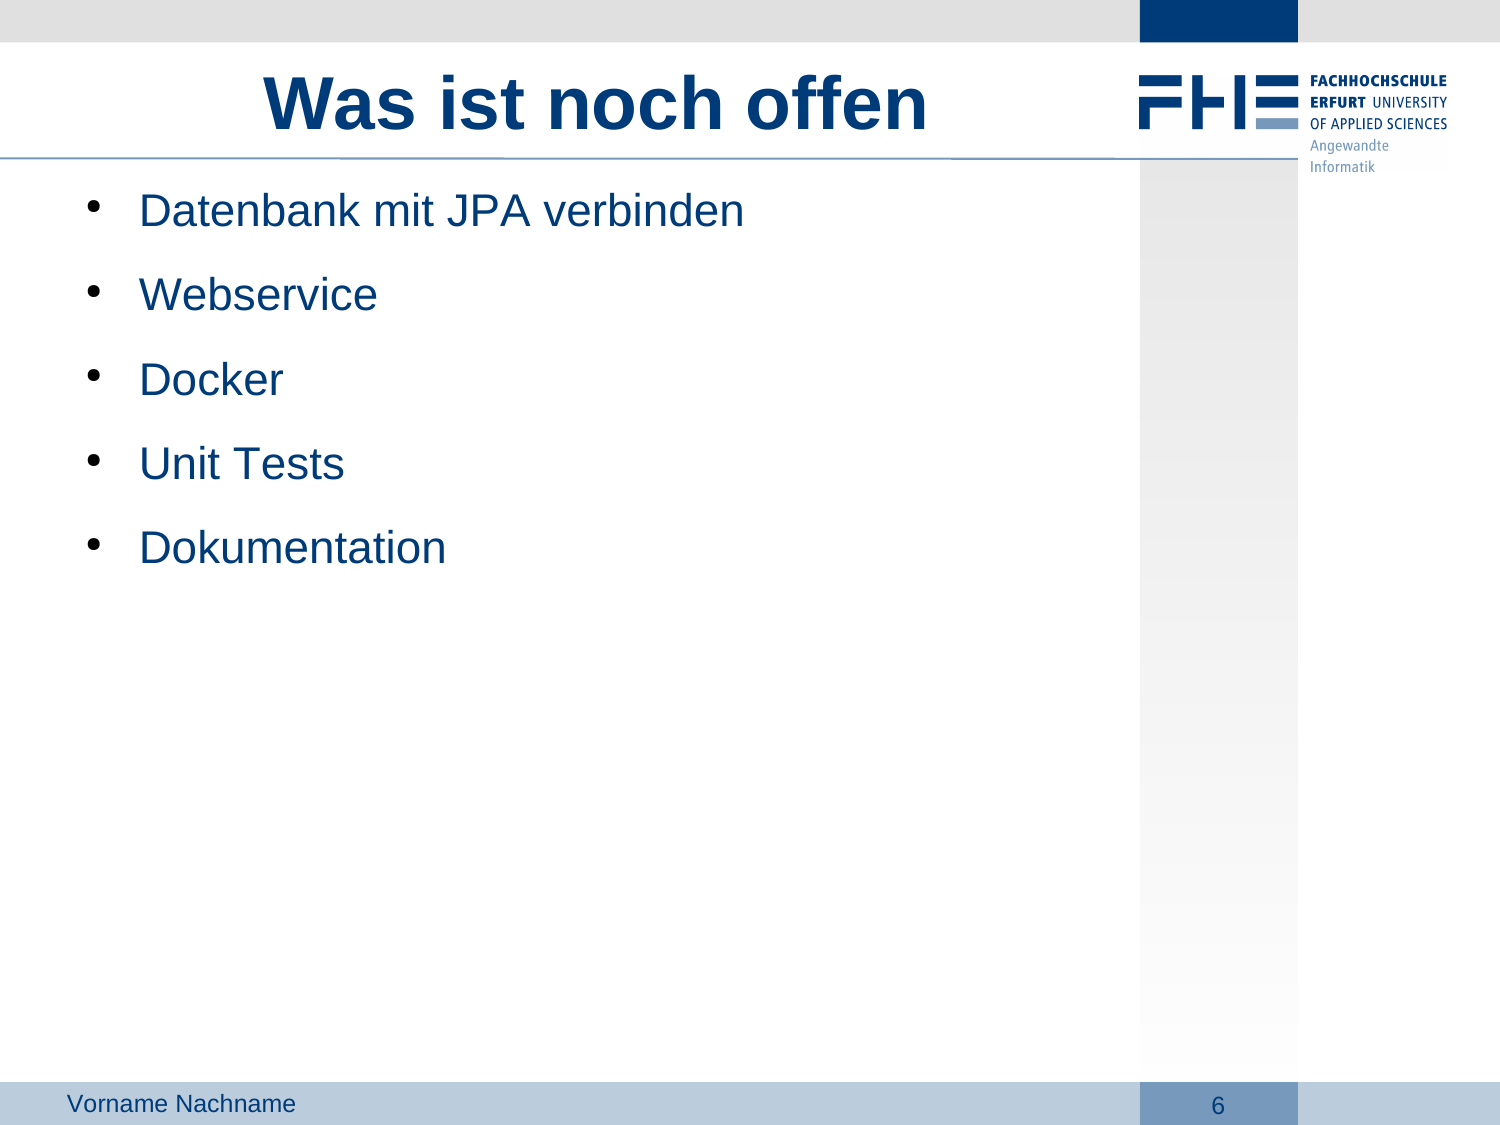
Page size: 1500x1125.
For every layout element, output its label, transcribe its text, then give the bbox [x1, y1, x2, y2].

title Was ist noch offen [53, 58, 1140, 142]
picture [1139, 75, 1447, 172]
list Datenbank mit JPA verbinden Webservice Docker Unit Tests Dokumentation [53, 172, 1500, 1083]
